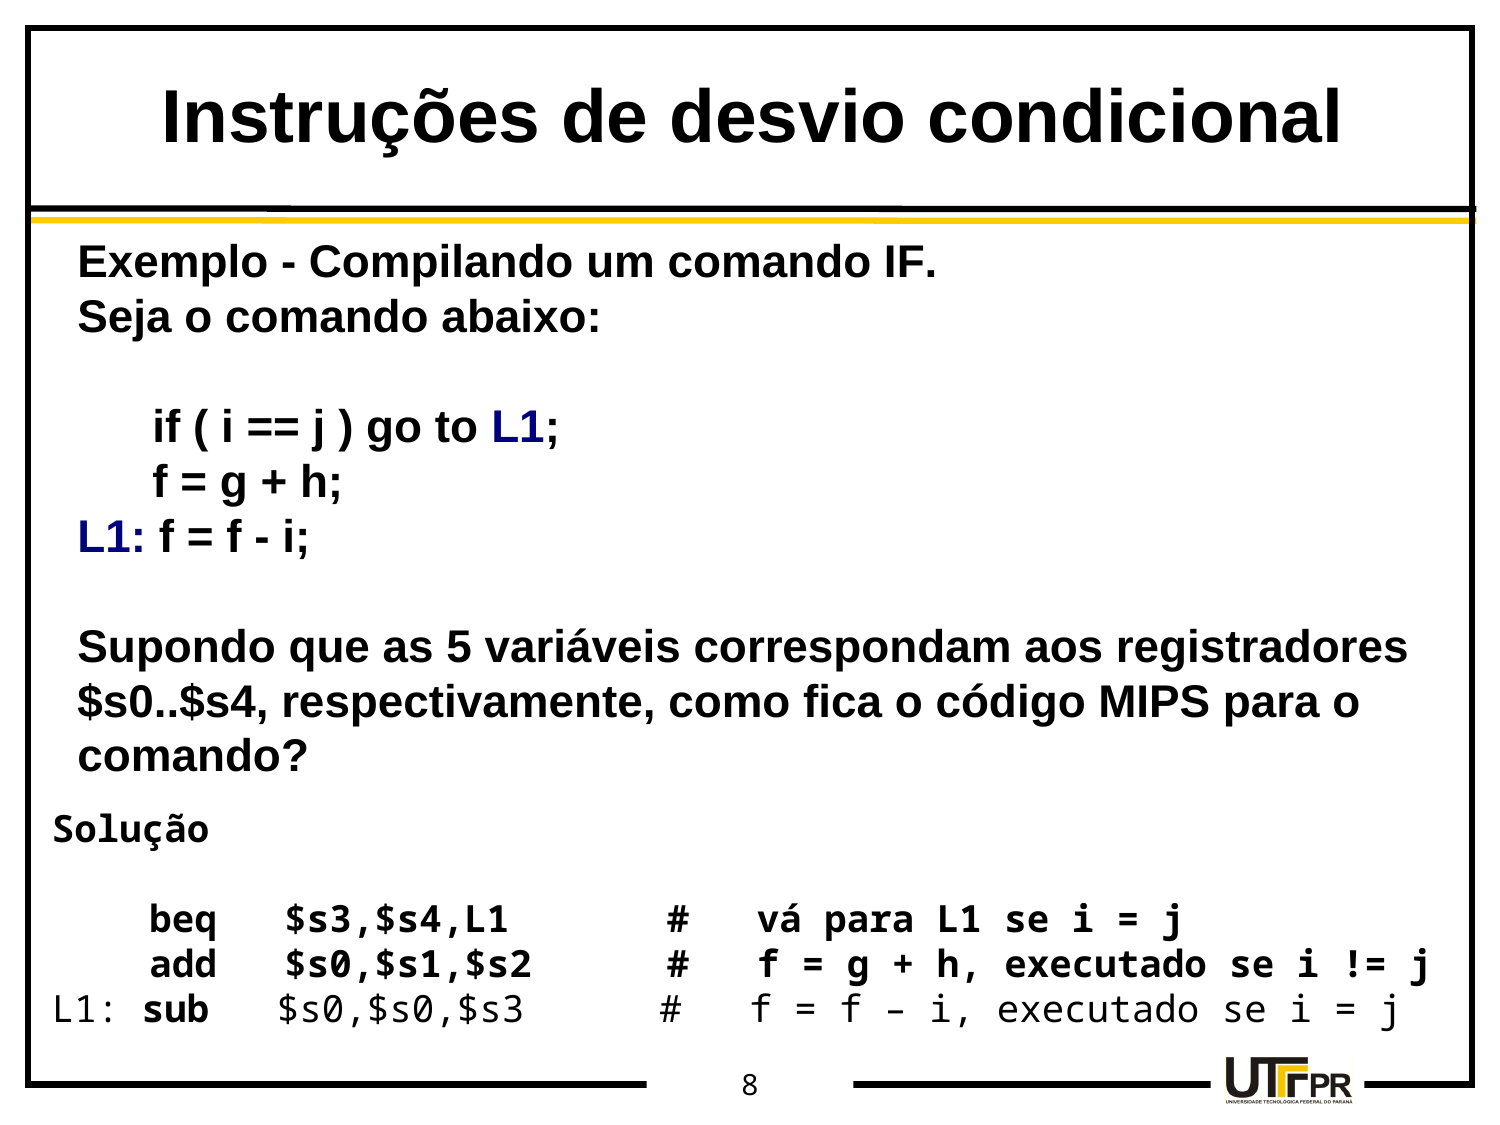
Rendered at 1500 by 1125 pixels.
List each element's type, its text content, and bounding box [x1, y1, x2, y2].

title [37, 24, 1288, 29]
picture [1225, 1084, 1353, 1104]
text_box Solução beq $s3,$s4,L1 # vá para L1 se i = j add $s0,$s1,$s2 # f = g + h, executado se i != j L1: sub $s0,$s0,$s3 # f = f – i, executado se i = j [37, 797, 1447, 1084]
text_box Exemplo - Compilando um comando IF. Seja o comando abaixo: if ( i == j ) go to L1; f = g + h; L1: f = f - i; Supondo que as 5 variáveis correspondam aos registradores $s0..$s4, respectivamente, como fica o código MIPS para o comando? [62, 223, 1438, 797]
title Instruções de desvio condicional [29, 29, 1477, 207]
